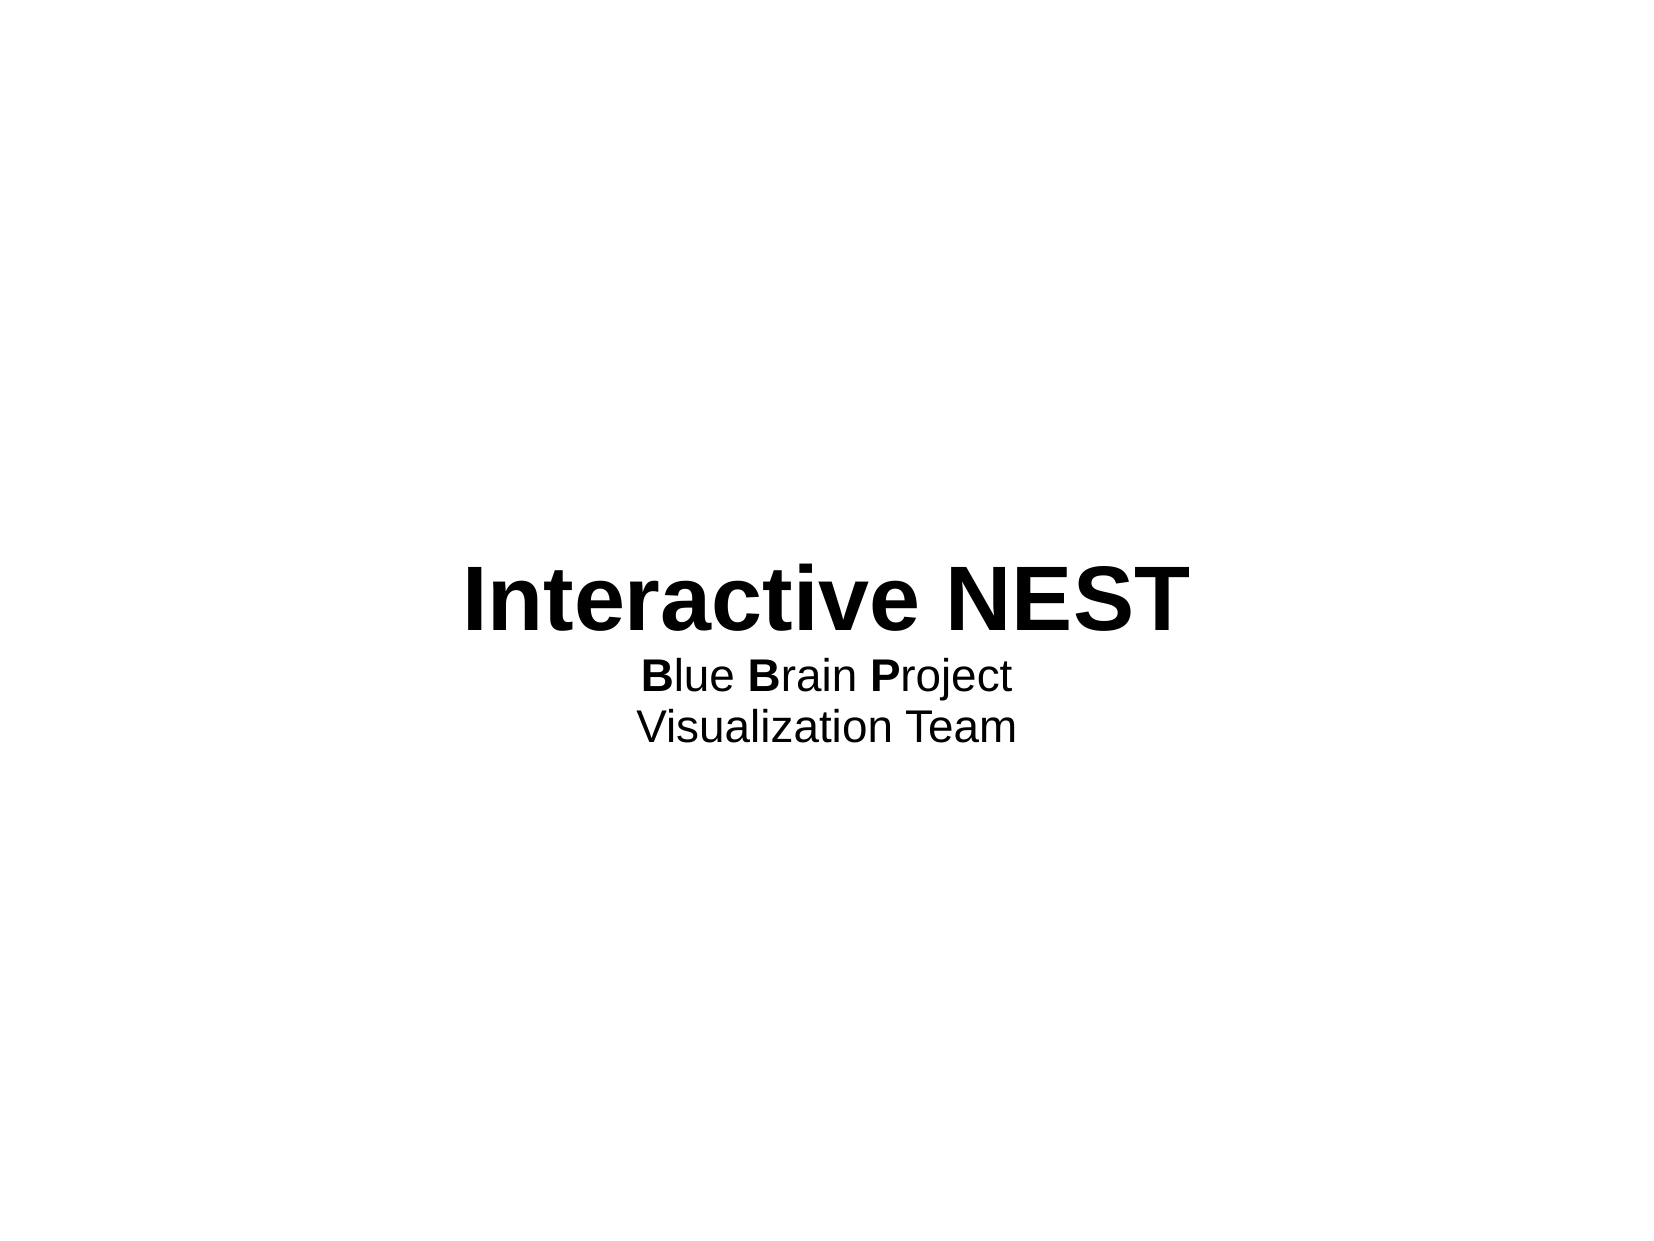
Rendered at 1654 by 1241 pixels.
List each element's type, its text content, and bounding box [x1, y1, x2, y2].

subtitle Interactive NEST Blue Brain Project Visualization Team [82, 290, 1571, 1010]
